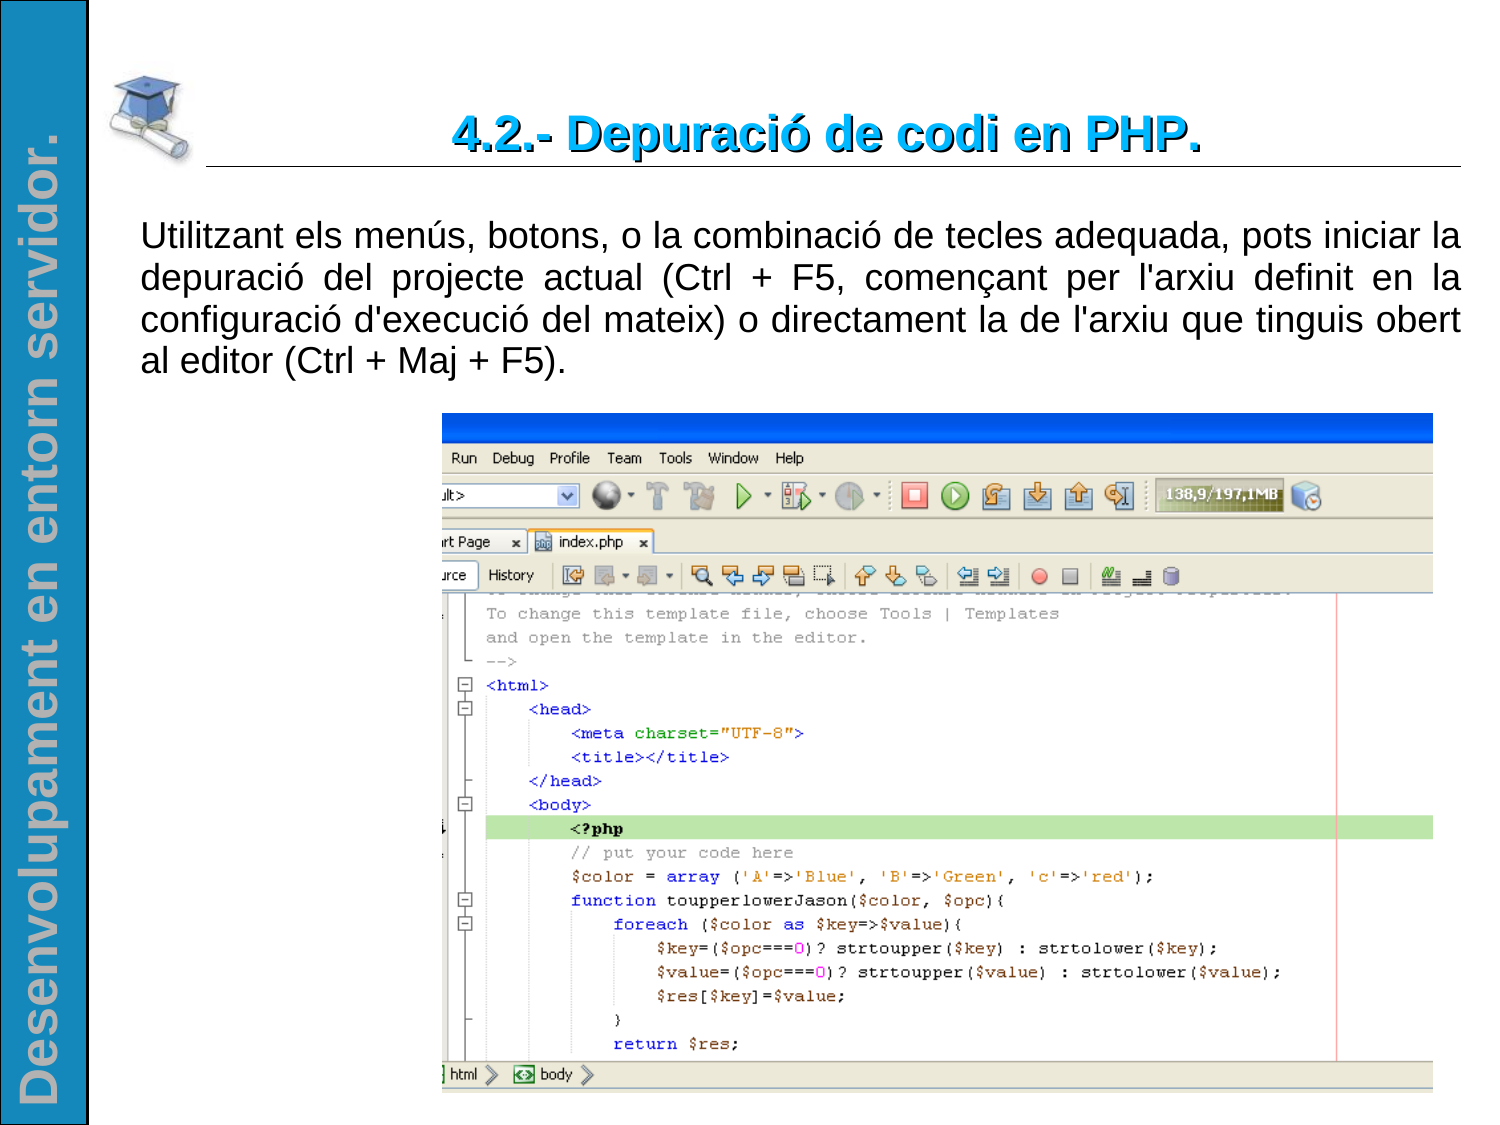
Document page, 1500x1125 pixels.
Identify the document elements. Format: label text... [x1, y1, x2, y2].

text_box Utilitzant els menús, botons, o la combinació de tecles adequada, pots iniciar la depuració del projecte actual (Ctrl + F5, començant per l'arxiu definit en la configuració d'execució del mateix) o directament la de l'arxiu que tinguis obert al editor (Ctrl + Maj + F5). [125, 206, 1477, 390]
picture [442, 413, 1433, 1093]
picture [93, 61, 206, 174]
title 4.2.- Depuració de codi en PHP. [206, 88, 1447, 178]
